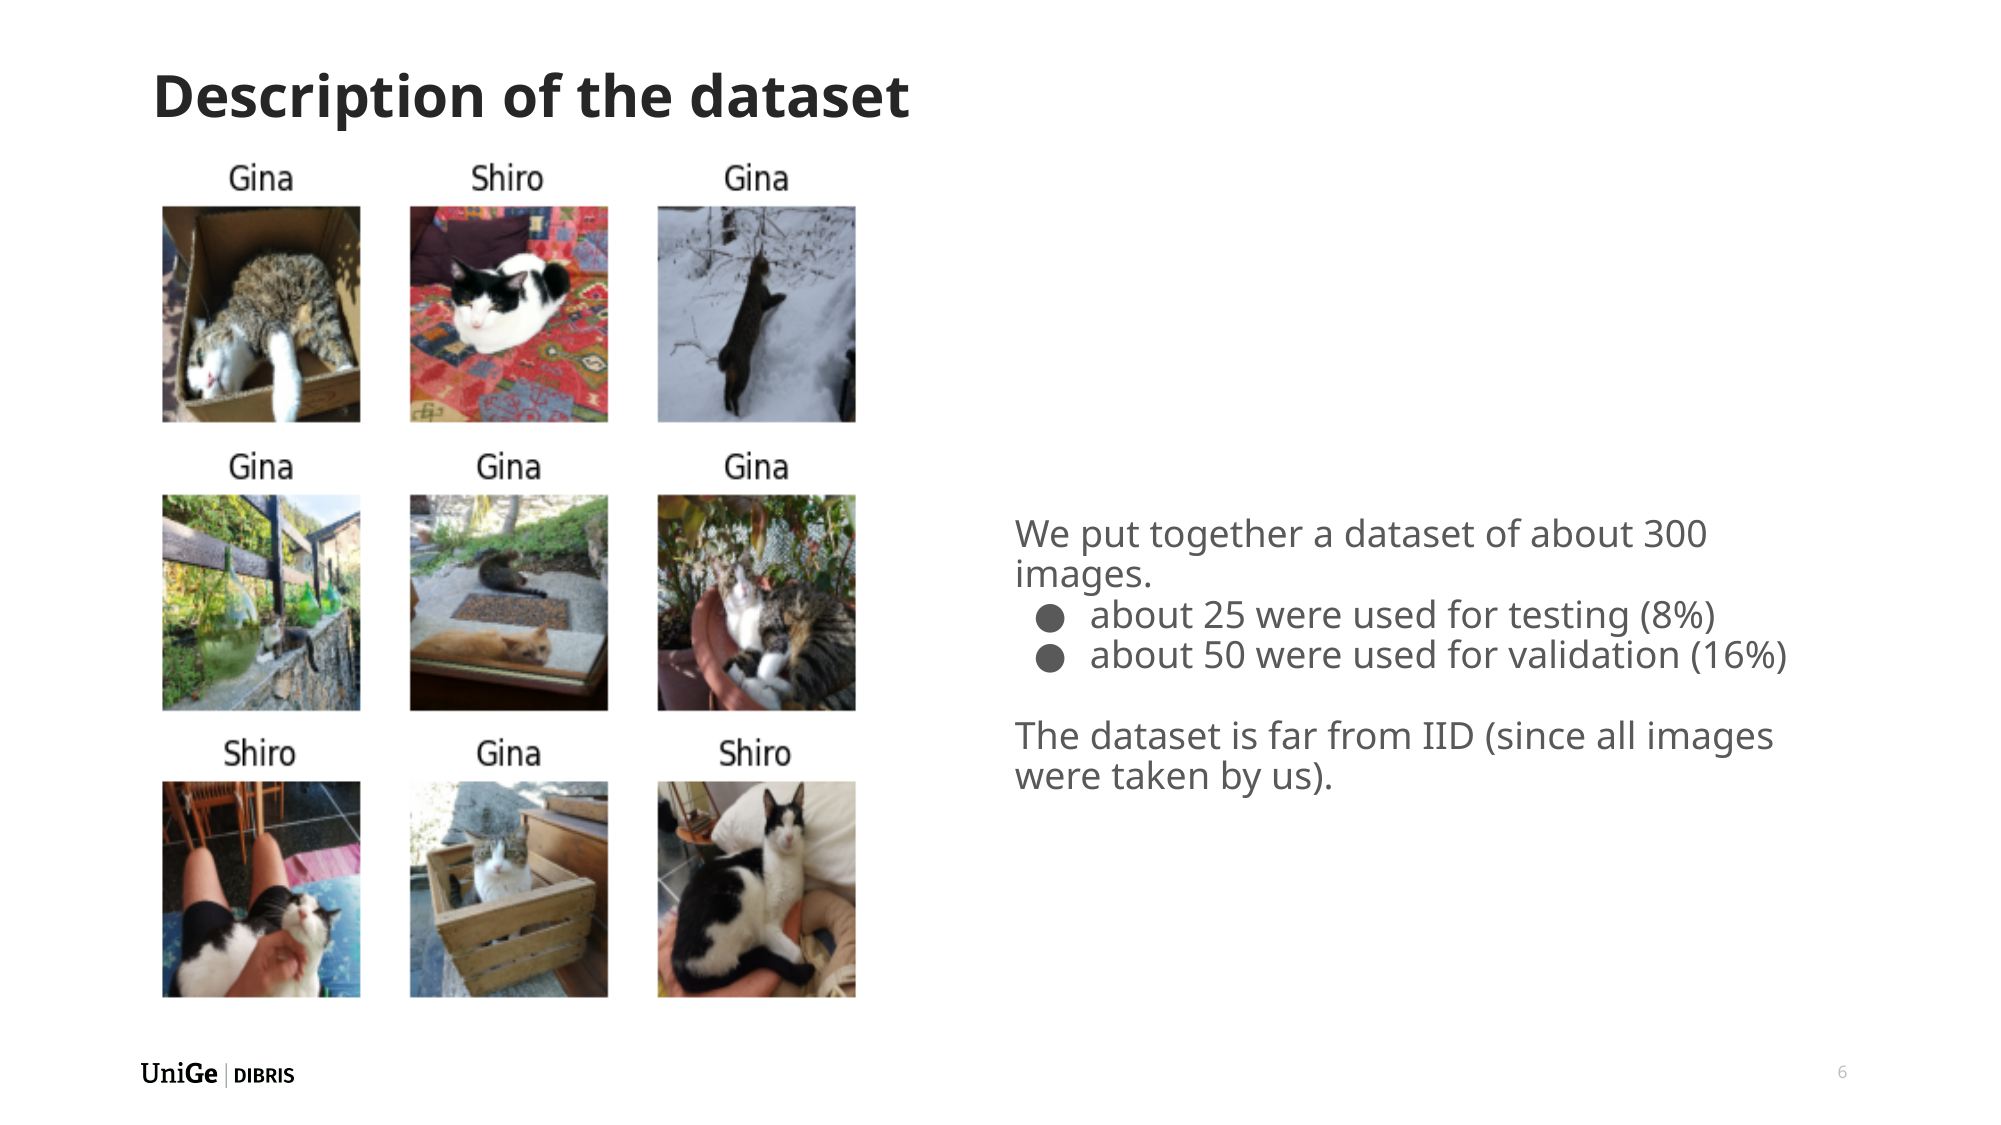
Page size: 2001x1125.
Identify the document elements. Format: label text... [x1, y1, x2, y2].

title Description of the dataset [137, 59, 1863, 223]
list We put together a dataset of about 300 images. about 25 were used for testing (8%) about 50 were used for validation (16%) The dataset is far from IID (since all images were taken by us). [999, 299, 1863, 1014]
picture [141, 1062, 294, 1088]
slide_number 1 [1412, 1042, 1863, 1103]
picture [145, 223, 881, 1014]
